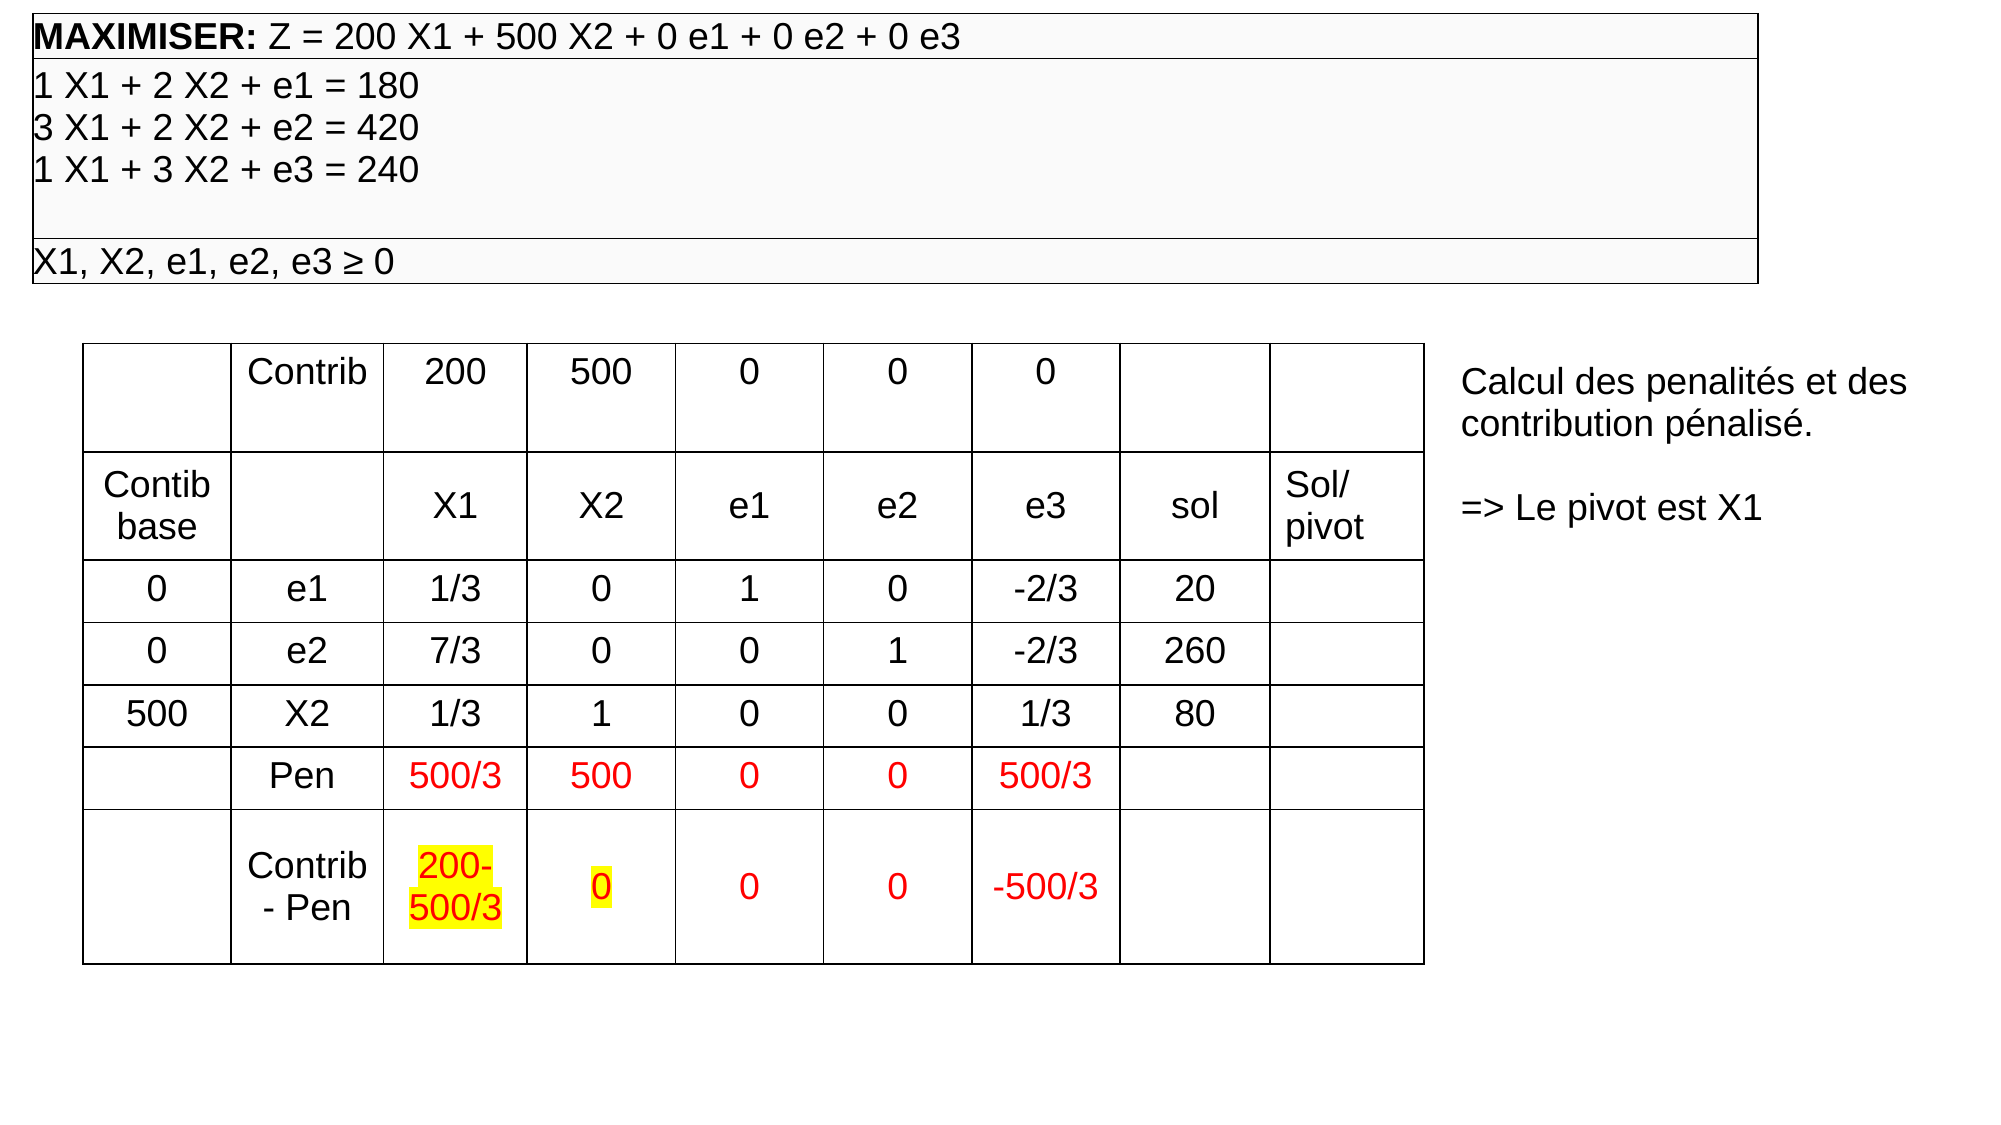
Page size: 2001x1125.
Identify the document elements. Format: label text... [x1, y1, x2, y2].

table_cell 1 [824, 623, 971, 684]
table_cell sol [1121, 453, 1269, 559]
table_cell 7/3 [384, 623, 526, 684]
table_cell X1 [384, 453, 526, 559]
table_header MAXIMISER: Z = 200 X1 + 500 X2 + 0 e1 + 0 e2 + 0 e3 [34, 14, 1757, 58]
table_cell 500/3 [384, 748, 526, 809]
table_cell Contib base [84, 453, 230, 559]
table_header [84, 344, 230, 451]
table_cell [1271, 686, 1423, 746]
table_header [1271, 344, 1423, 451]
table_header 0 [973, 344, 1119, 451]
table_cell [1271, 748, 1423, 809]
table_cell 1 [676, 561, 823, 622]
table_cell 500/3 [973, 748, 1119, 809]
table_cell [1121, 748, 1269, 809]
table_cell 1 X1 + 2 X2 + e1 = 180 3 X1 + 2 X2 + e2 = 420 1 X1 + 3 X2 + e3 = 240 [34, 59, 1757, 238]
table_cell e1 [676, 453, 823, 559]
table_cell 500 [528, 748, 675, 809]
table_cell e2 [824, 453, 971, 559]
table_cell [232, 453, 383, 559]
table_cell -2/3 [973, 623, 1119, 684]
text_box Calcul des penalités et des contribution pénalisé. => Le pivot est X1 [1446, 352, 1988, 901]
table_cell 80 [1121, 686, 1269, 746]
table_cell X2 [528, 453, 675, 559]
table_cell 0 [824, 748, 971, 809]
table_cell 1 [528, 686, 675, 746]
table_cell -500/3 [973, 810, 1119, 963]
table_cell X1, X2, e1, e2, e3 ≥ 0 [34, 239, 1757, 283]
table_cell 0 [824, 561, 971, 622]
table_cell 0 [84, 623, 230, 684]
table_cell 0 [676, 623, 823, 684]
table_cell 0 [528, 561, 675, 622]
table_cell e1 [232, 561, 383, 622]
table_cell 1/3 [384, 561, 526, 622]
table_cell [1271, 561, 1423, 622]
table_header 200 [384, 344, 526, 451]
table_cell e2 [232, 623, 383, 684]
table_cell X2 [232, 686, 383, 746]
table_cell 0 [528, 810, 675, 963]
table_cell 1/3 [384, 686, 526, 746]
table_cell 0 [676, 686, 823, 746]
table_cell 0 [824, 810, 971, 963]
table_cell 0 [528, 623, 675, 684]
table_header 0 [824, 344, 971, 451]
table_cell 0 [676, 810, 823, 963]
table_cell Sol/pivot [1271, 453, 1423, 559]
table_cell [1271, 810, 1423, 963]
table_header 500 [528, 344, 675, 451]
table_cell [1121, 810, 1269, 963]
table_cell -2/3 [973, 561, 1119, 622]
table_cell [84, 748, 230, 809]
table_cell 0 [84, 561, 230, 622]
table_cell 500 [84, 686, 230, 746]
table_header 0 [676, 344, 823, 451]
table_cell 200-500/3 [384, 810, 526, 963]
table_cell 0 [676, 748, 823, 809]
table_cell Contrib - Pen [232, 810, 383, 963]
table_cell [1271, 623, 1423, 684]
table_cell 1/3 [973, 686, 1119, 746]
table_cell 260 [1121, 623, 1269, 684]
table_cell e3 [973, 453, 1119, 559]
table_cell 0 [824, 686, 971, 746]
table_header Contrib [232, 344, 383, 451]
table_cell Pen [232, 748, 383, 809]
table_header [1121, 344, 1269, 451]
table_cell 20 [1121, 561, 1269, 622]
table_cell [84, 810, 230, 963]
